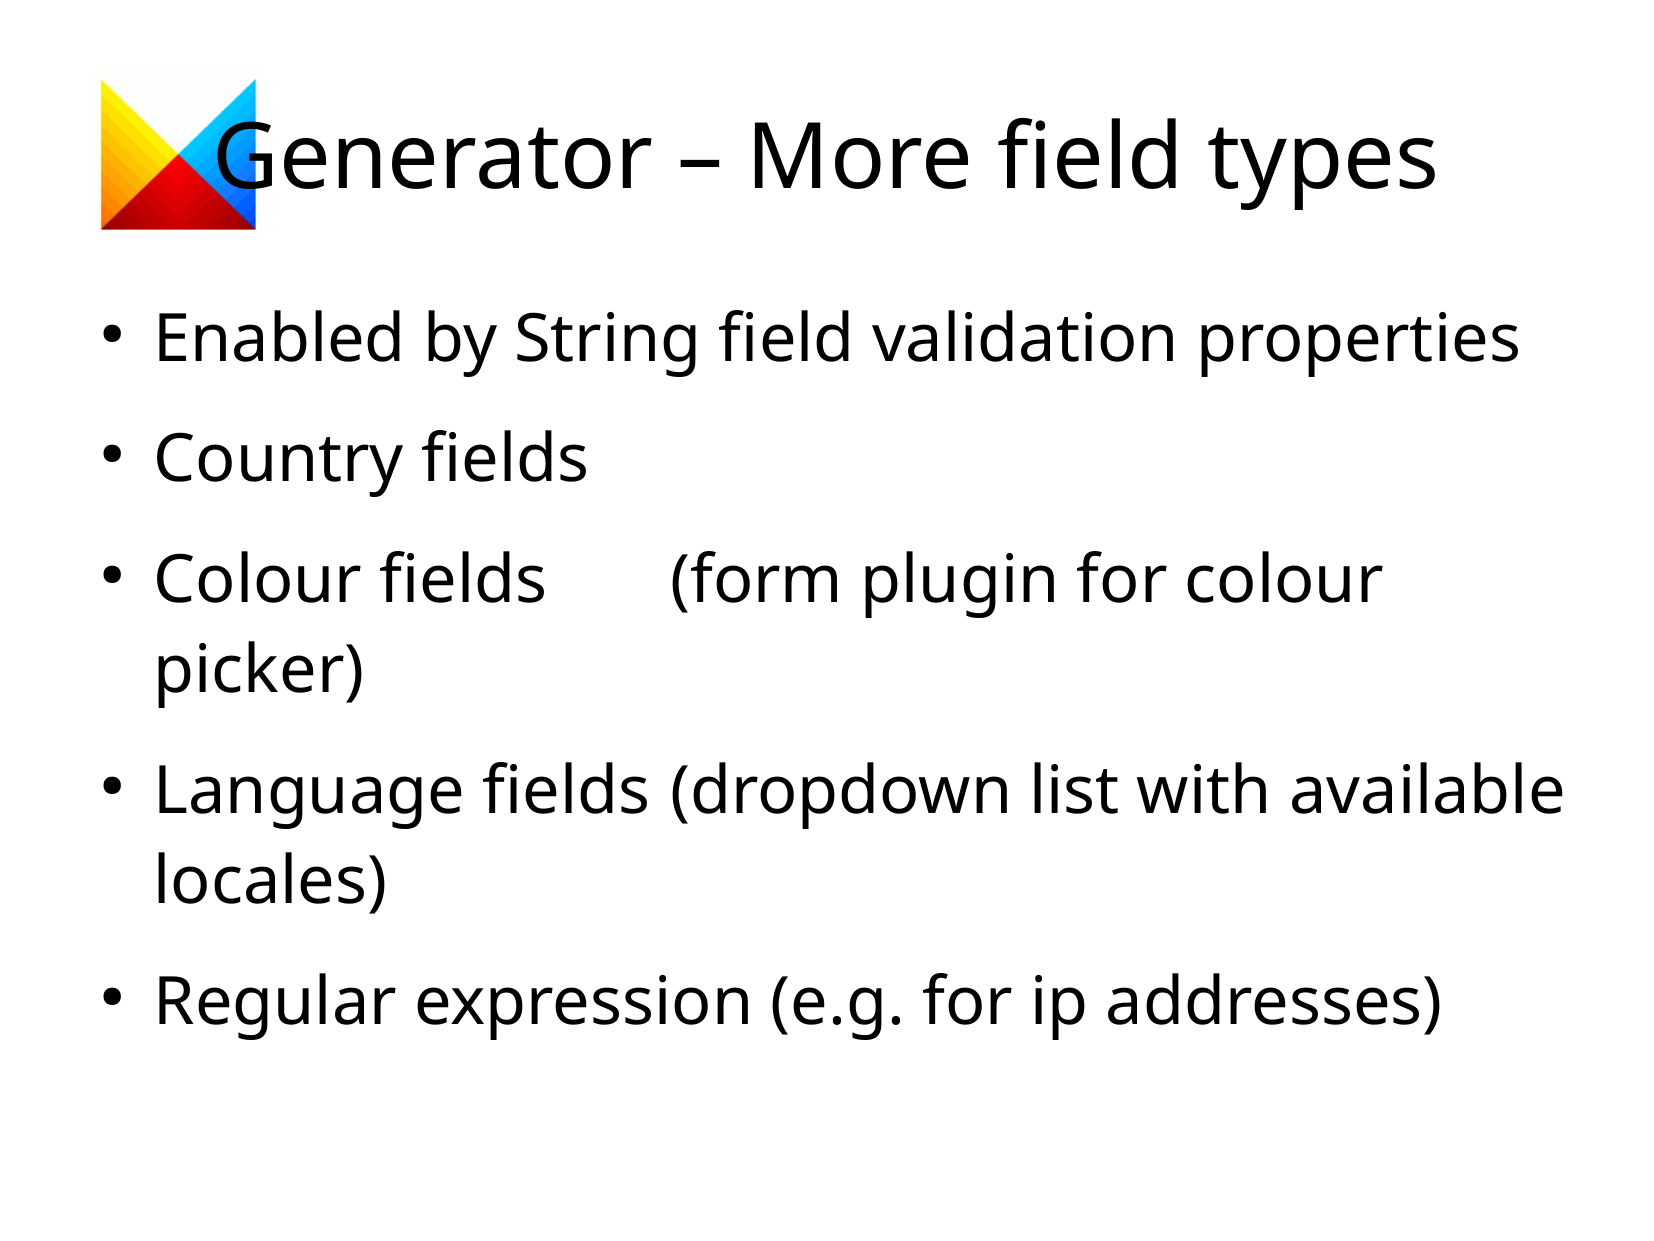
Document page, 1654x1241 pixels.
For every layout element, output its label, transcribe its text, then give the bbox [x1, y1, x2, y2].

list Enabled by String field validation properties Country fields Colour fields (form plugin for colour picker) Language fields (dropdown list with available locales) Regular expression (e.g. for ip addresses) [82, 290, 1571, 1109]
title Generator – More field types [82, 49, 1571, 257]
